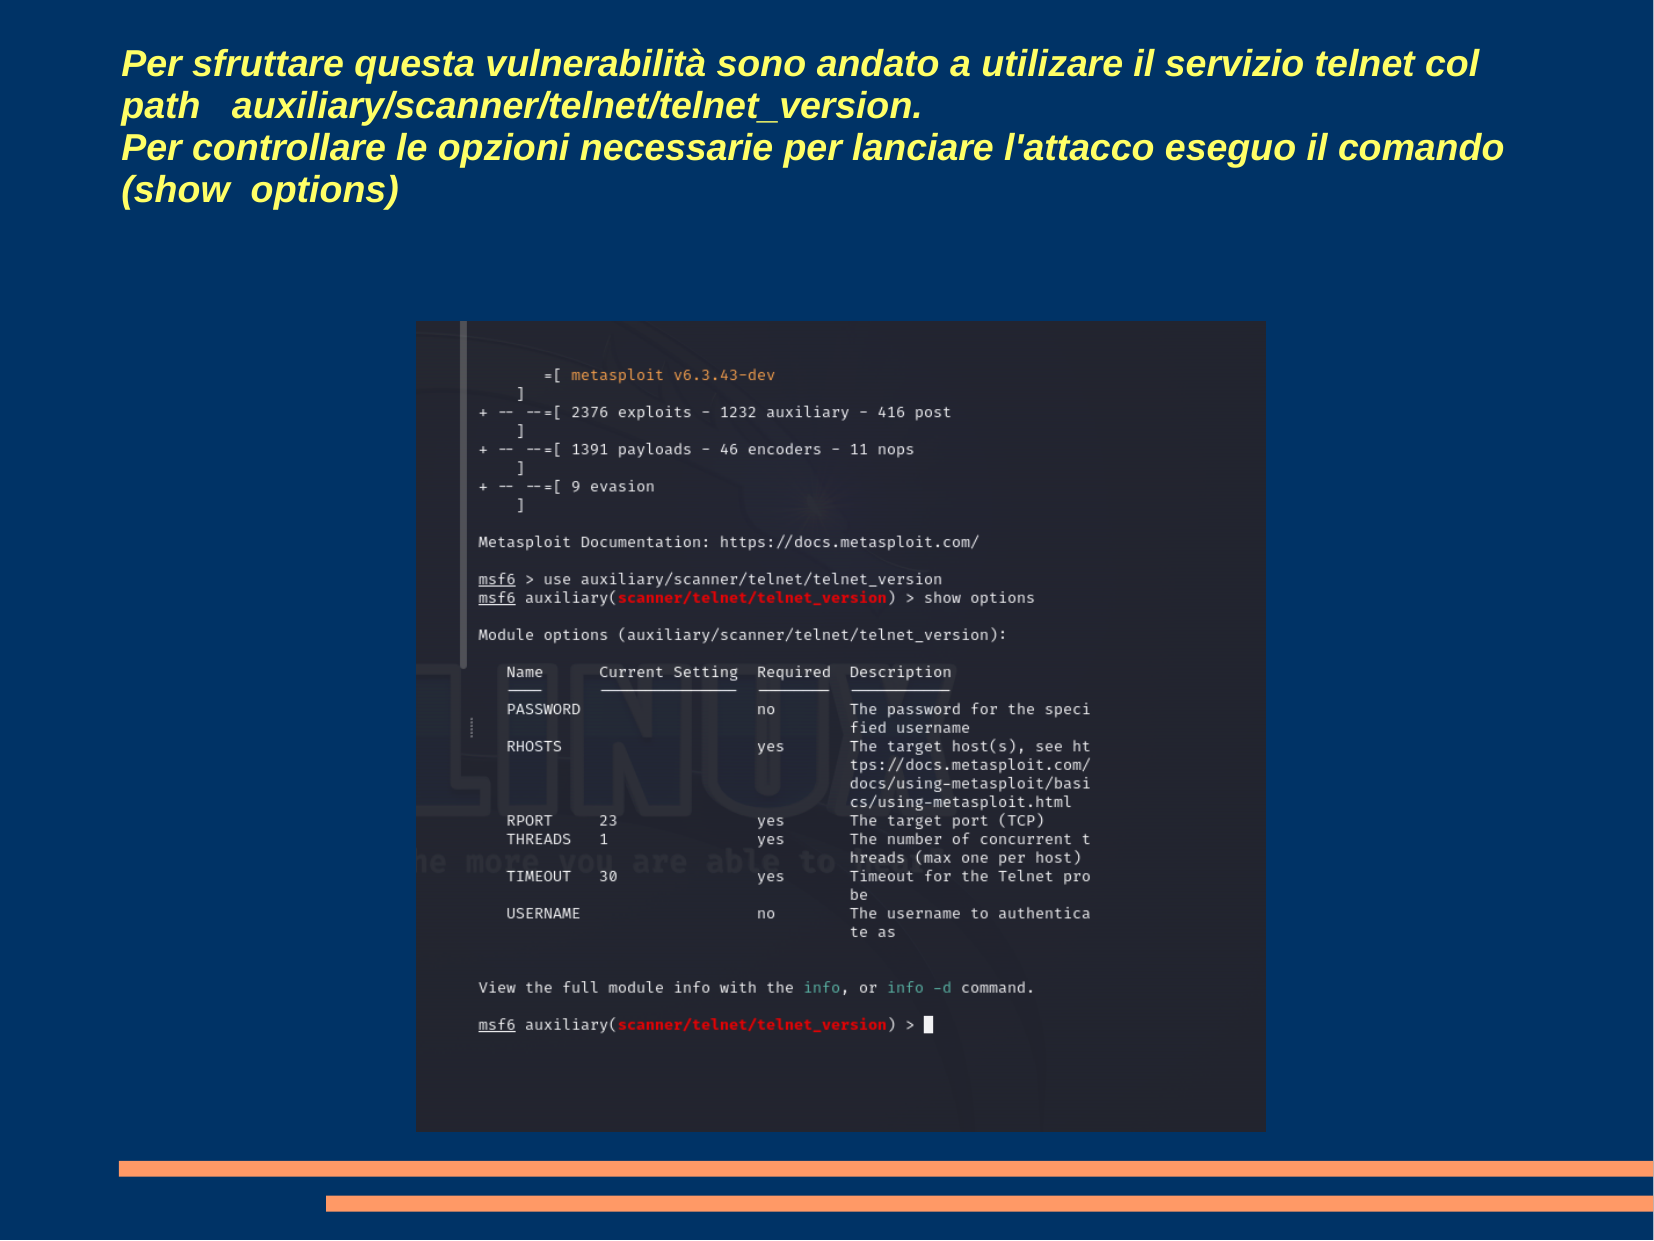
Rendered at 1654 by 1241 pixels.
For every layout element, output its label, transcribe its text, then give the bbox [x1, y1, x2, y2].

picture [416, 321, 1266, 1132]
title Per sfruttare questa vulnerabilità sono andato a utilizare il servizio telnet col path auxiliary/scanner/telnet/telnet_version. Per controllare le opzioni necessarie per lanciare l'attacco eseguo il comando (show options) [121, 40, 1534, 260]
